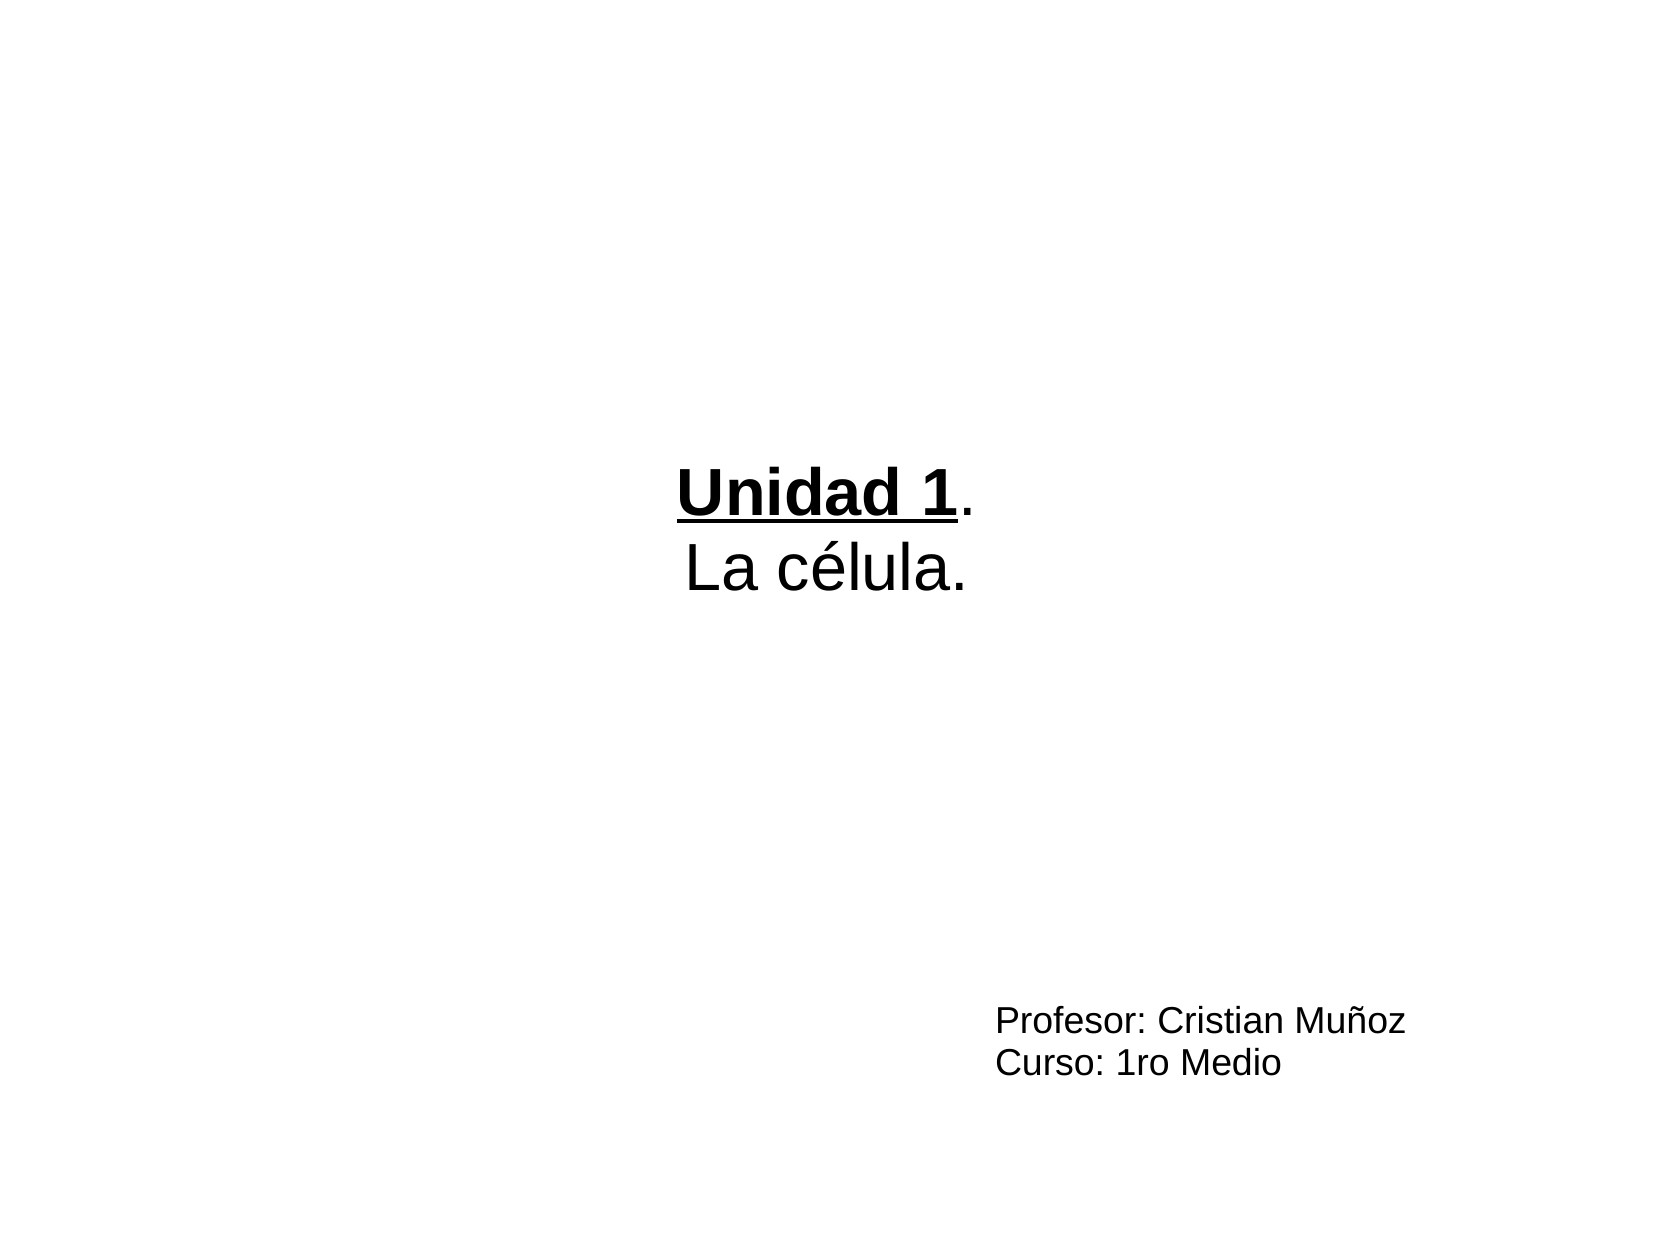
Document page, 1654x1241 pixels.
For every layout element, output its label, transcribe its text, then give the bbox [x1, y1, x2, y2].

text_box Profesor: Cristian Muñoz Curso: 1ro Medio [980, 992, 1512, 1091]
subtitle Unidad 1. La célula. [82, 49, 1571, 1010]
